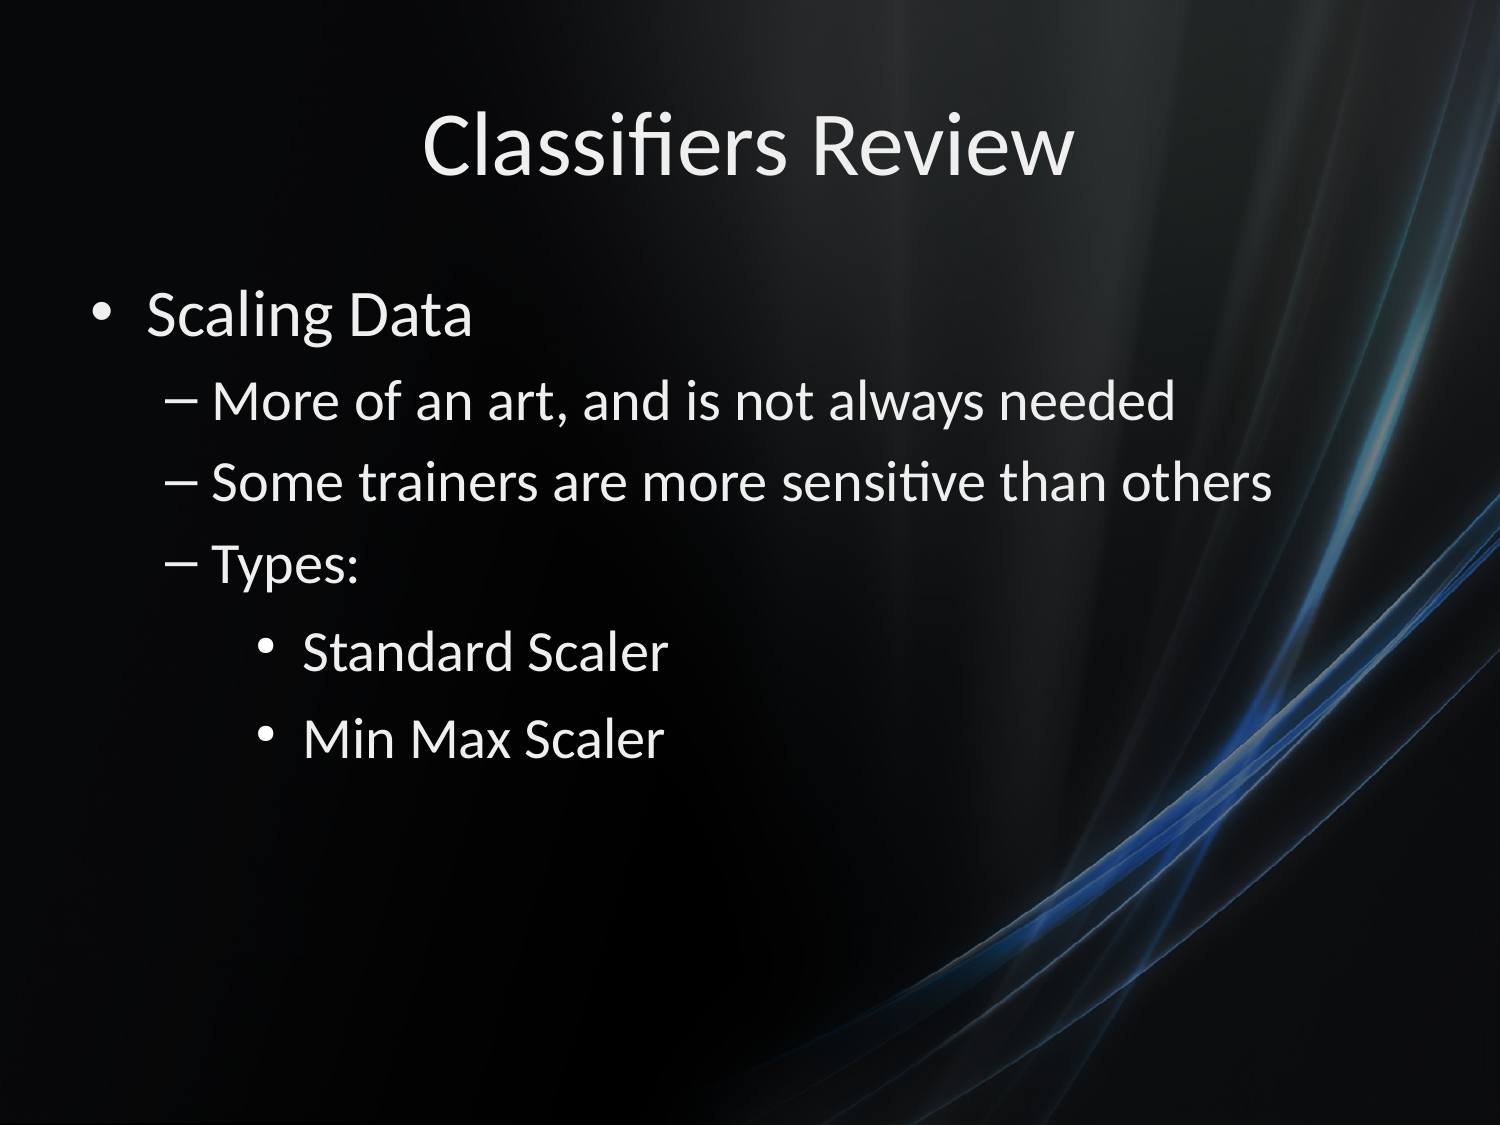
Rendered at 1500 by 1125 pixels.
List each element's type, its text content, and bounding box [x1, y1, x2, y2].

title Classifiers Review [75, 45, 1425, 233]
picture [0, 0, 1500, 1125]
list Scaling Data More of an art, and is not always needed Some trainers are more sensitive than others Types: Standard Scaler Min Max Scaler [75, 262, 1425, 1005]
